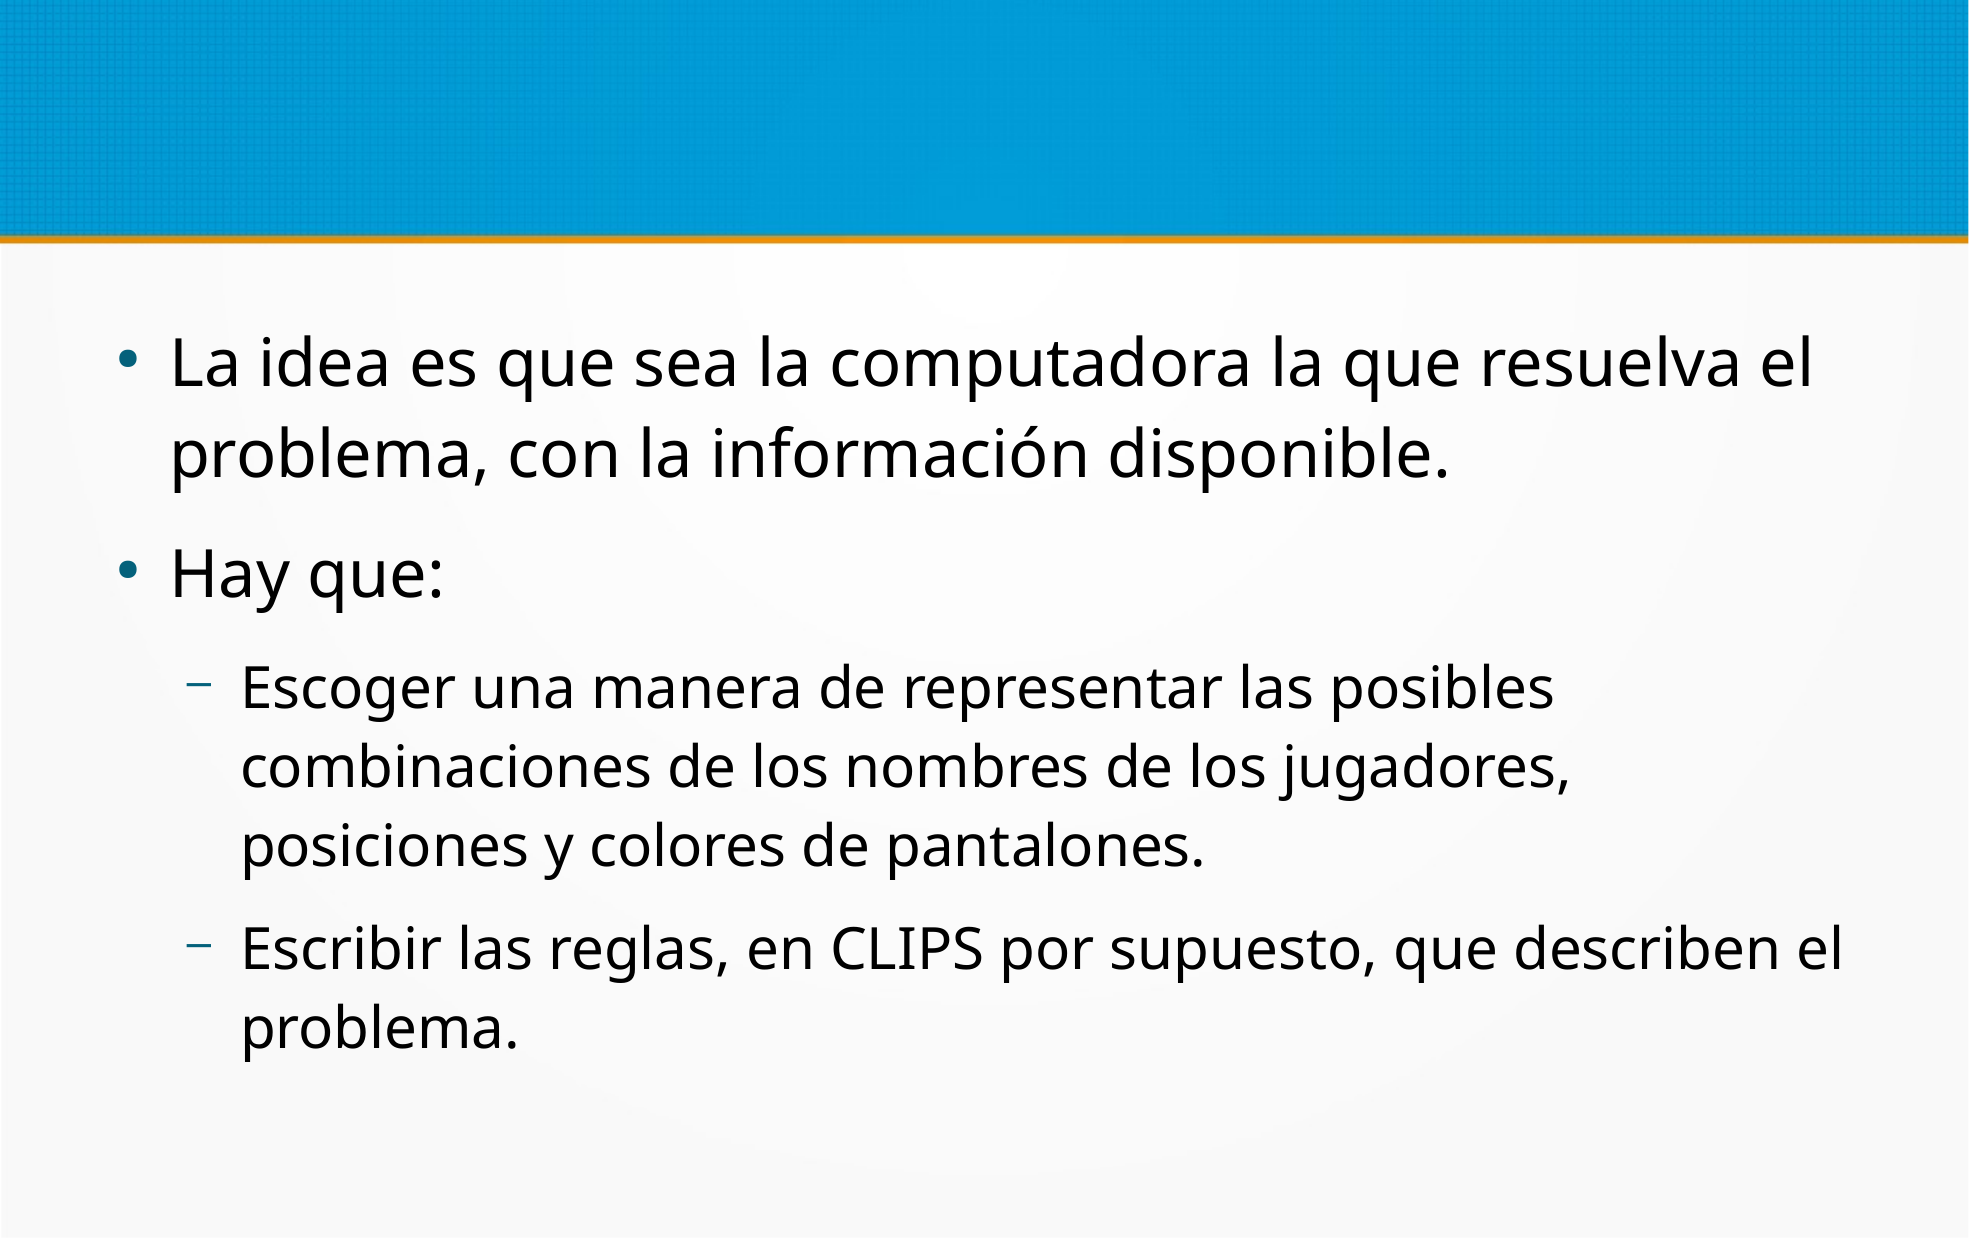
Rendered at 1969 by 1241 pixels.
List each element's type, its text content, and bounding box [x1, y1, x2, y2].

picture [0, 233, 1969, 1241]
list La idea es que sea la computadora la que resuelva el problema, con la información disponible. Hay que: Escoger una manera de representar las posibles combinaciones de los nombres de los jugadores, posiciones y colores de pantalones. Escribir las reglas, en CLIPS por supuesto, que describen el problema. [98, 315, 1861, 1081]
